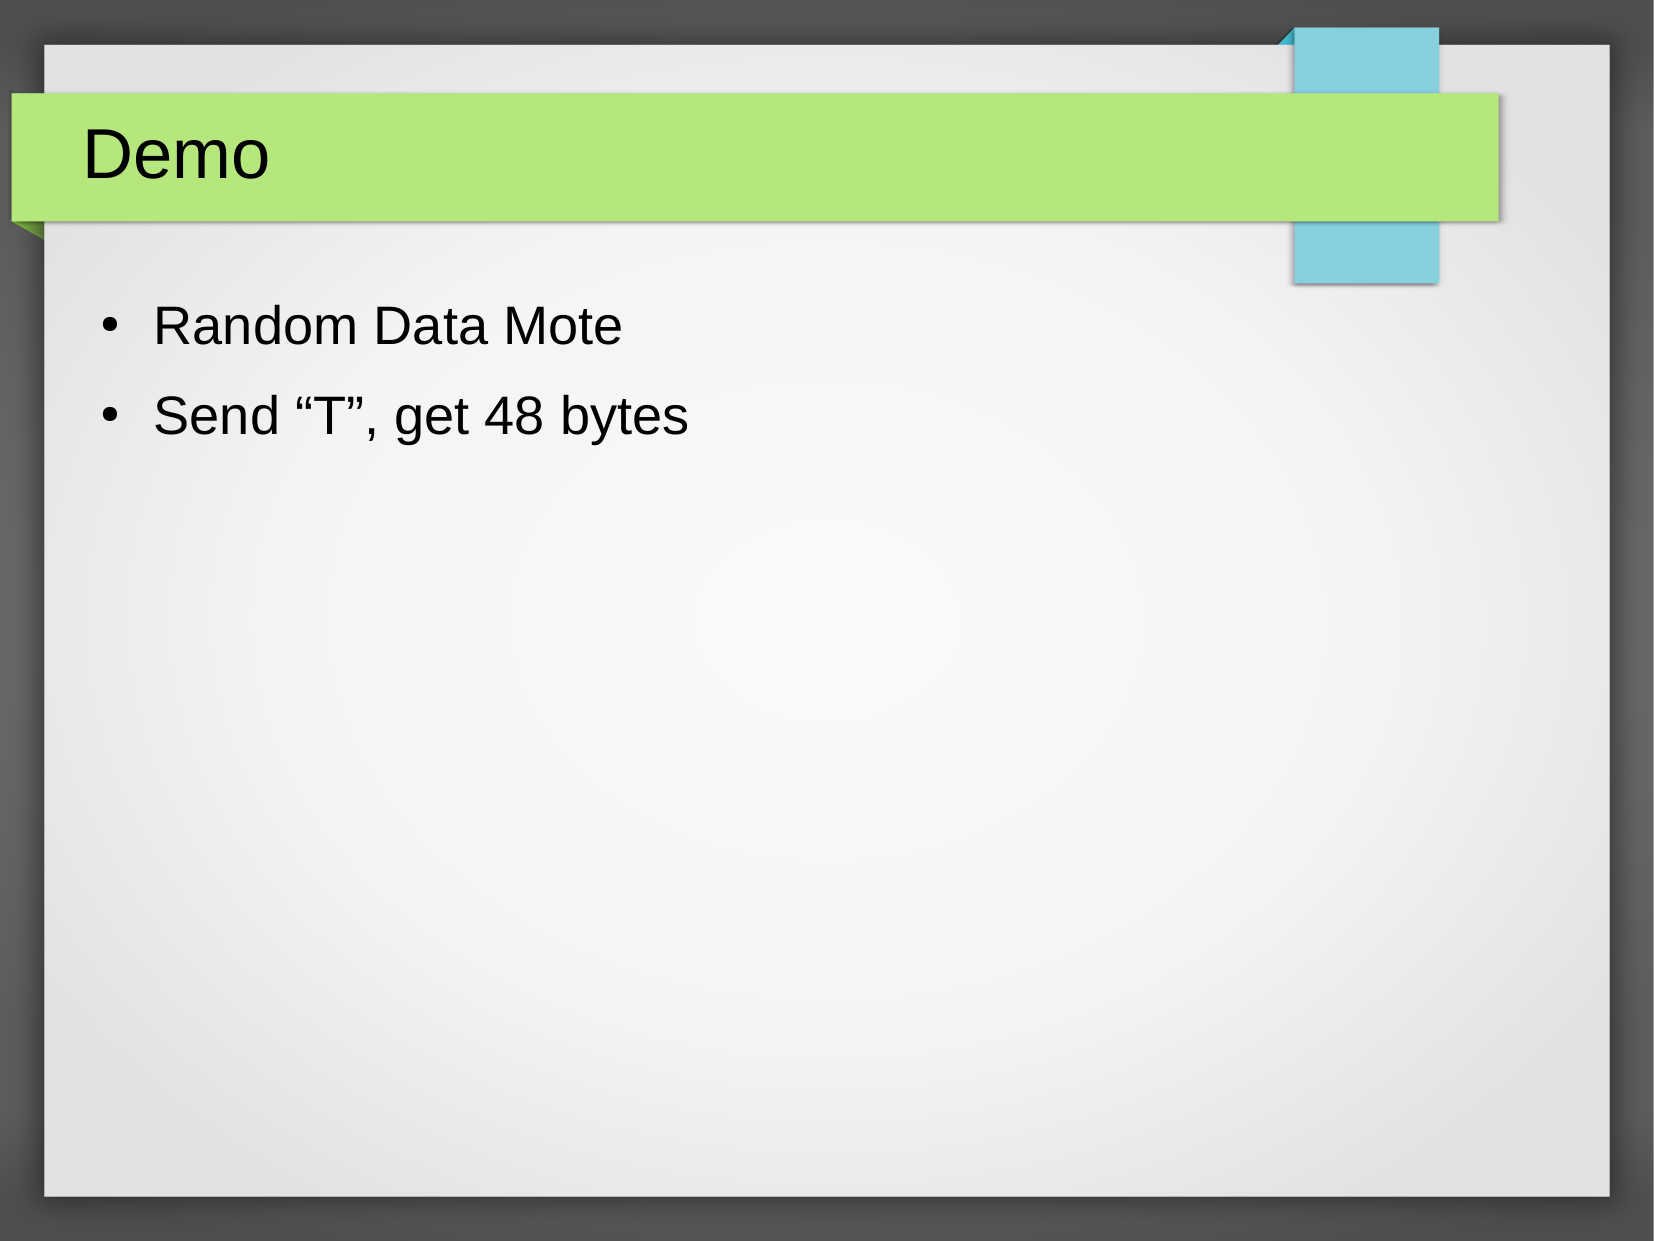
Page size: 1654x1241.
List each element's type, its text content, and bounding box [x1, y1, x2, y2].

list Random Data Mote Send “T”, get 48 bytes [82, 295, 1571, 1015]
picture [0, 0, 1654, 1241]
title Demo [82, 94, 1264, 213]
